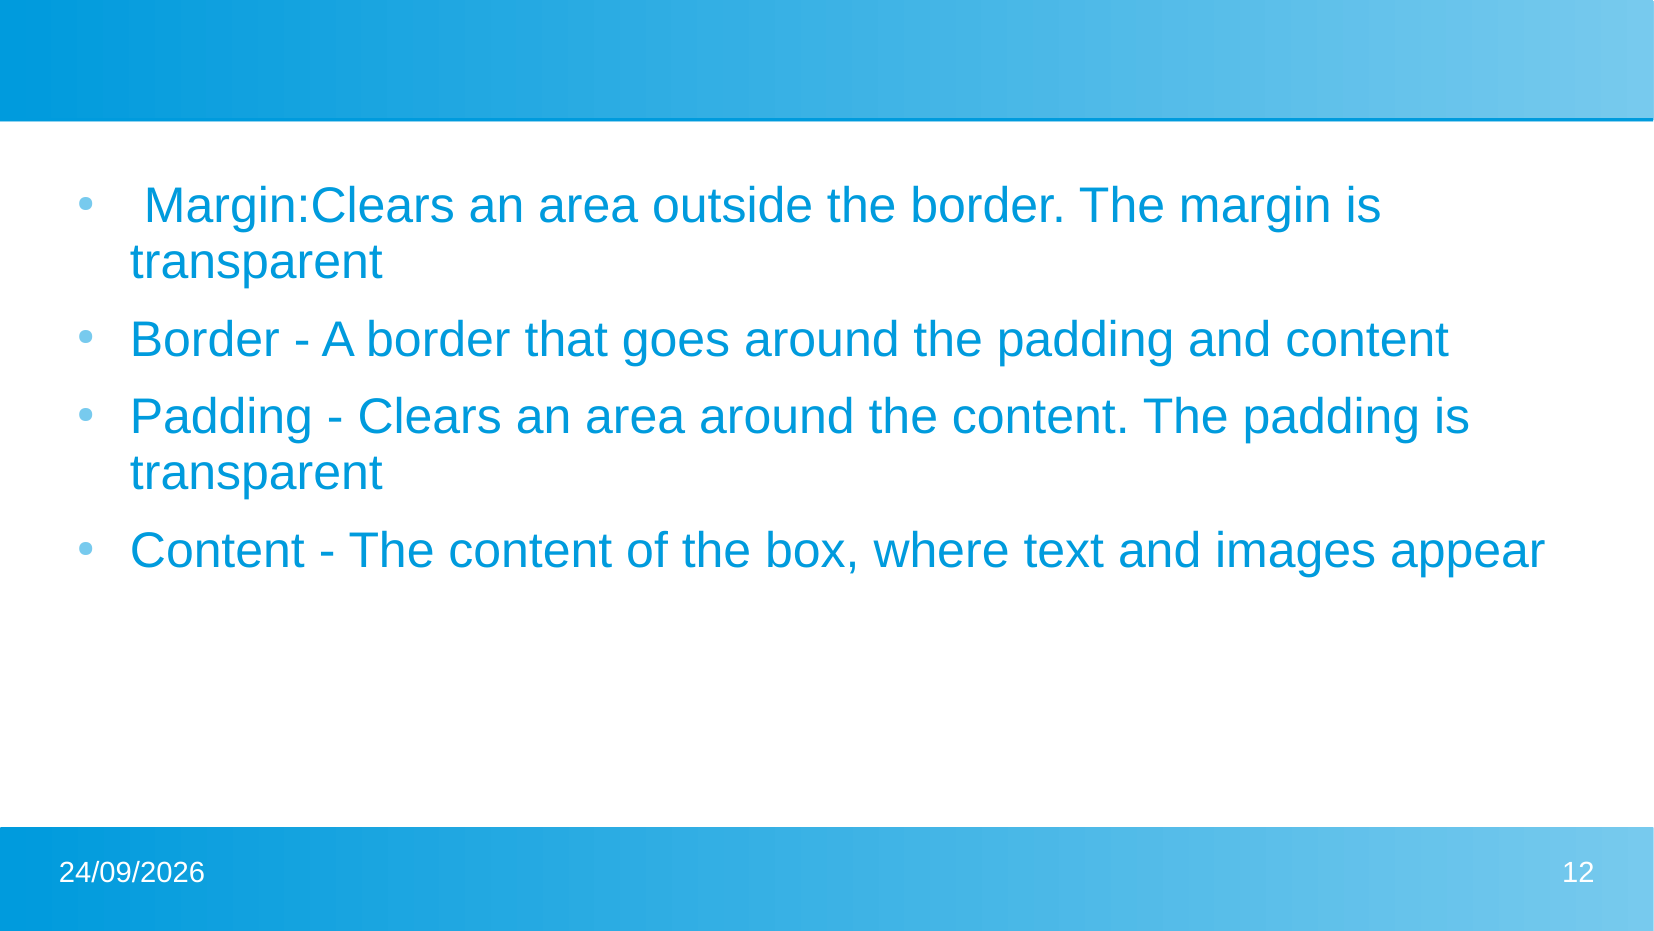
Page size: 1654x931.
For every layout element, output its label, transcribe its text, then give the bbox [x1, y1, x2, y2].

list Margin:Clears an area outside the border. The margin is transparent Border - A border that goes around the padding and content Padding - Clears an area around the content. The padding is transparent Content - The content of the box, where text and images appear [59, 177, 1595, 768]
